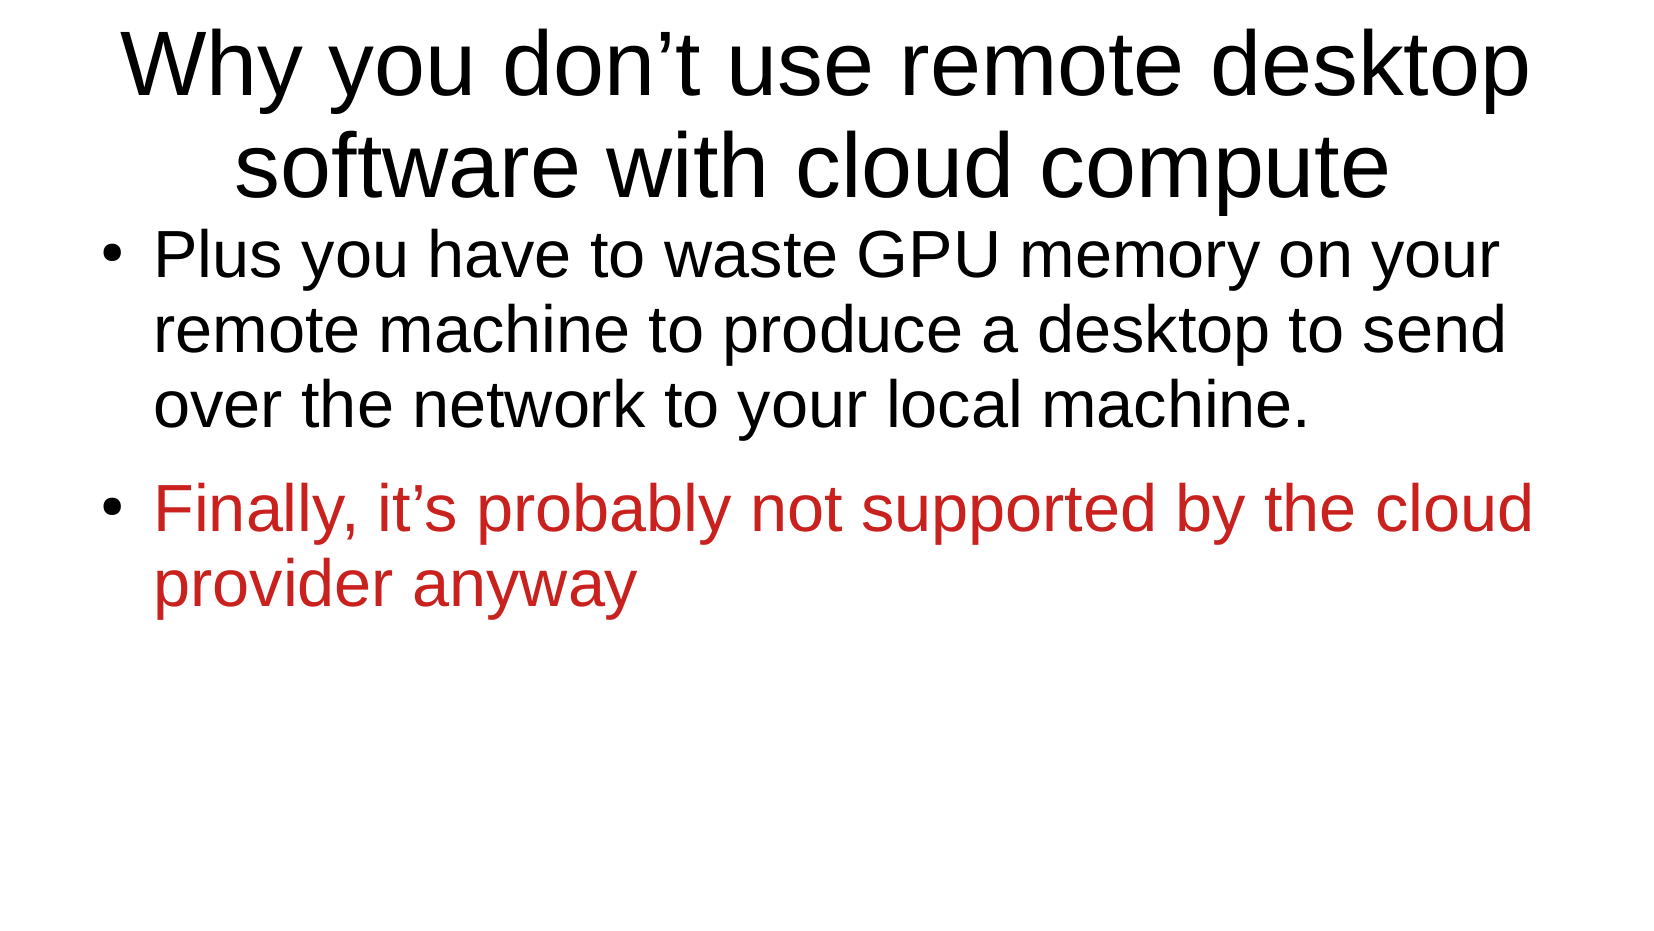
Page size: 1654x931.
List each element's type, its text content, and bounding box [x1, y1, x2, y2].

list Plus you have to waste GPU memory on your remote machine to produce a desktop to send over the network to your local machine. Finally, it’s probably not supported by the cloud provider anyway [82, 217, 1562, 757]
title Why you don’t use remote desktop software with cloud compute [82, 12, 1571, 218]
